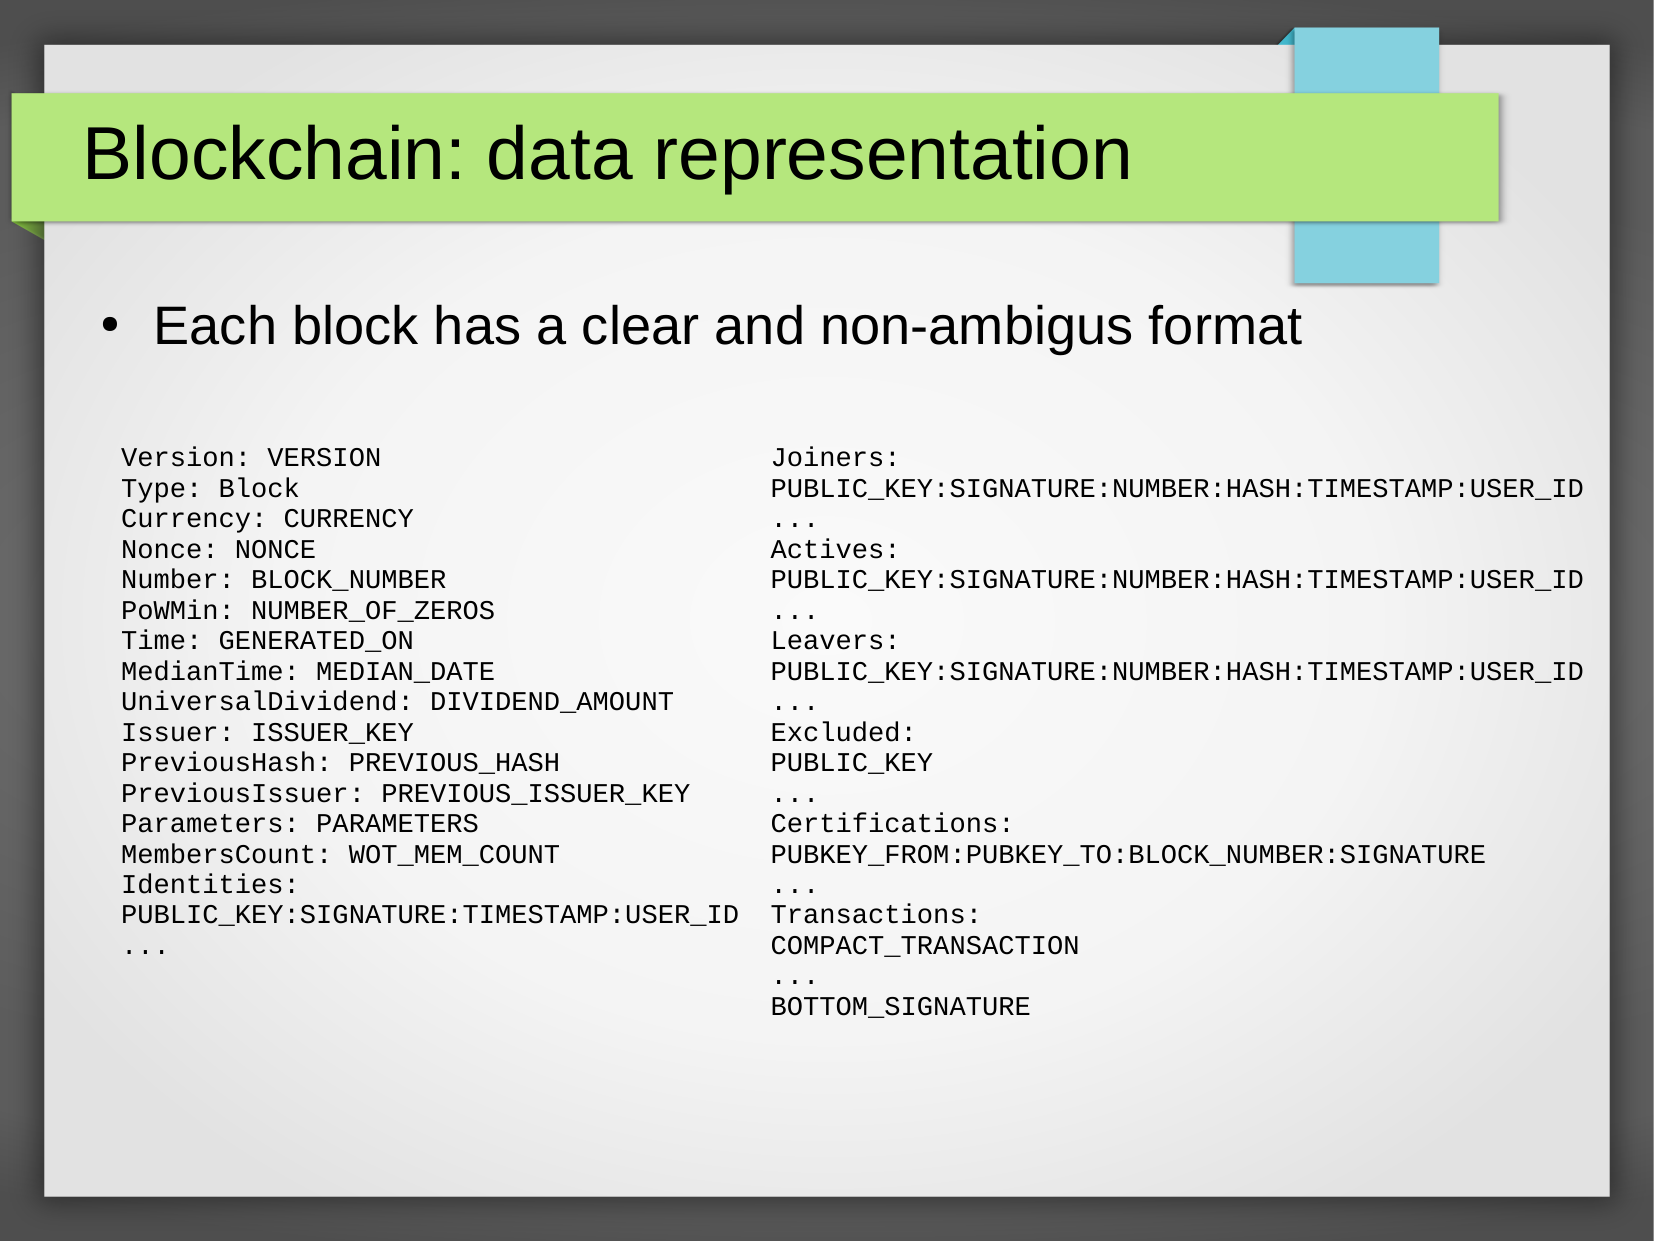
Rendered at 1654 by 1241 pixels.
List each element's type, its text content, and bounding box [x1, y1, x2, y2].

picture [0, 0, 1654, 1241]
list Each block has a clear and non-ambigus format [82, 295, 1571, 1015]
title Blockchain: data representation [82, 94, 1512, 213]
text_box Joiners: PUBLIC_KEY:SIGNATURE:NUMBER:HASH:TIMESTAMP:USER_ID ... Actives: PUBLIC_KEY:SIGNATURE:NUMBER:HASH:TIMESTAMP:USER_ID ... Leavers: PUBLIC_KEY:SIGNATURE:NUMBER:HASH:TIMESTAMP:USER_ID ... Excluded: PUBLIC_KEY ... Certifications: PUBKEY_FROM:PUBKEY_TO:BLOCK_NUMBER:SIGNATURE ... Transactions: COMPACT_TRANSACTION ... BOTTOM_SIGNATURE [755, 437, 1607, 1180]
text_box Version: VERSION Type: Block Currency: CURRENCY Nonce: NONCE Number: BLOCK_NUMBER PoWMin: NUMBER_OF_ZEROS Time: GENERATED_ON MedianTime: MEDIAN_DATE UniversalDividend: DIVIDEND_AMOUNT Issuer: ISSUER_KEY PreviousHash: PREVIOUS_HASH PreviousIssuer: PREVIOUS_ISSUER_KEY Parameters: PARAMETERS MembersCount: WOT_MEM_COUNT Identities: PUBLIC_KEY:SIGNATURE:TIMESTAMP:USER_ID ... [106, 437, 755, 1180]
